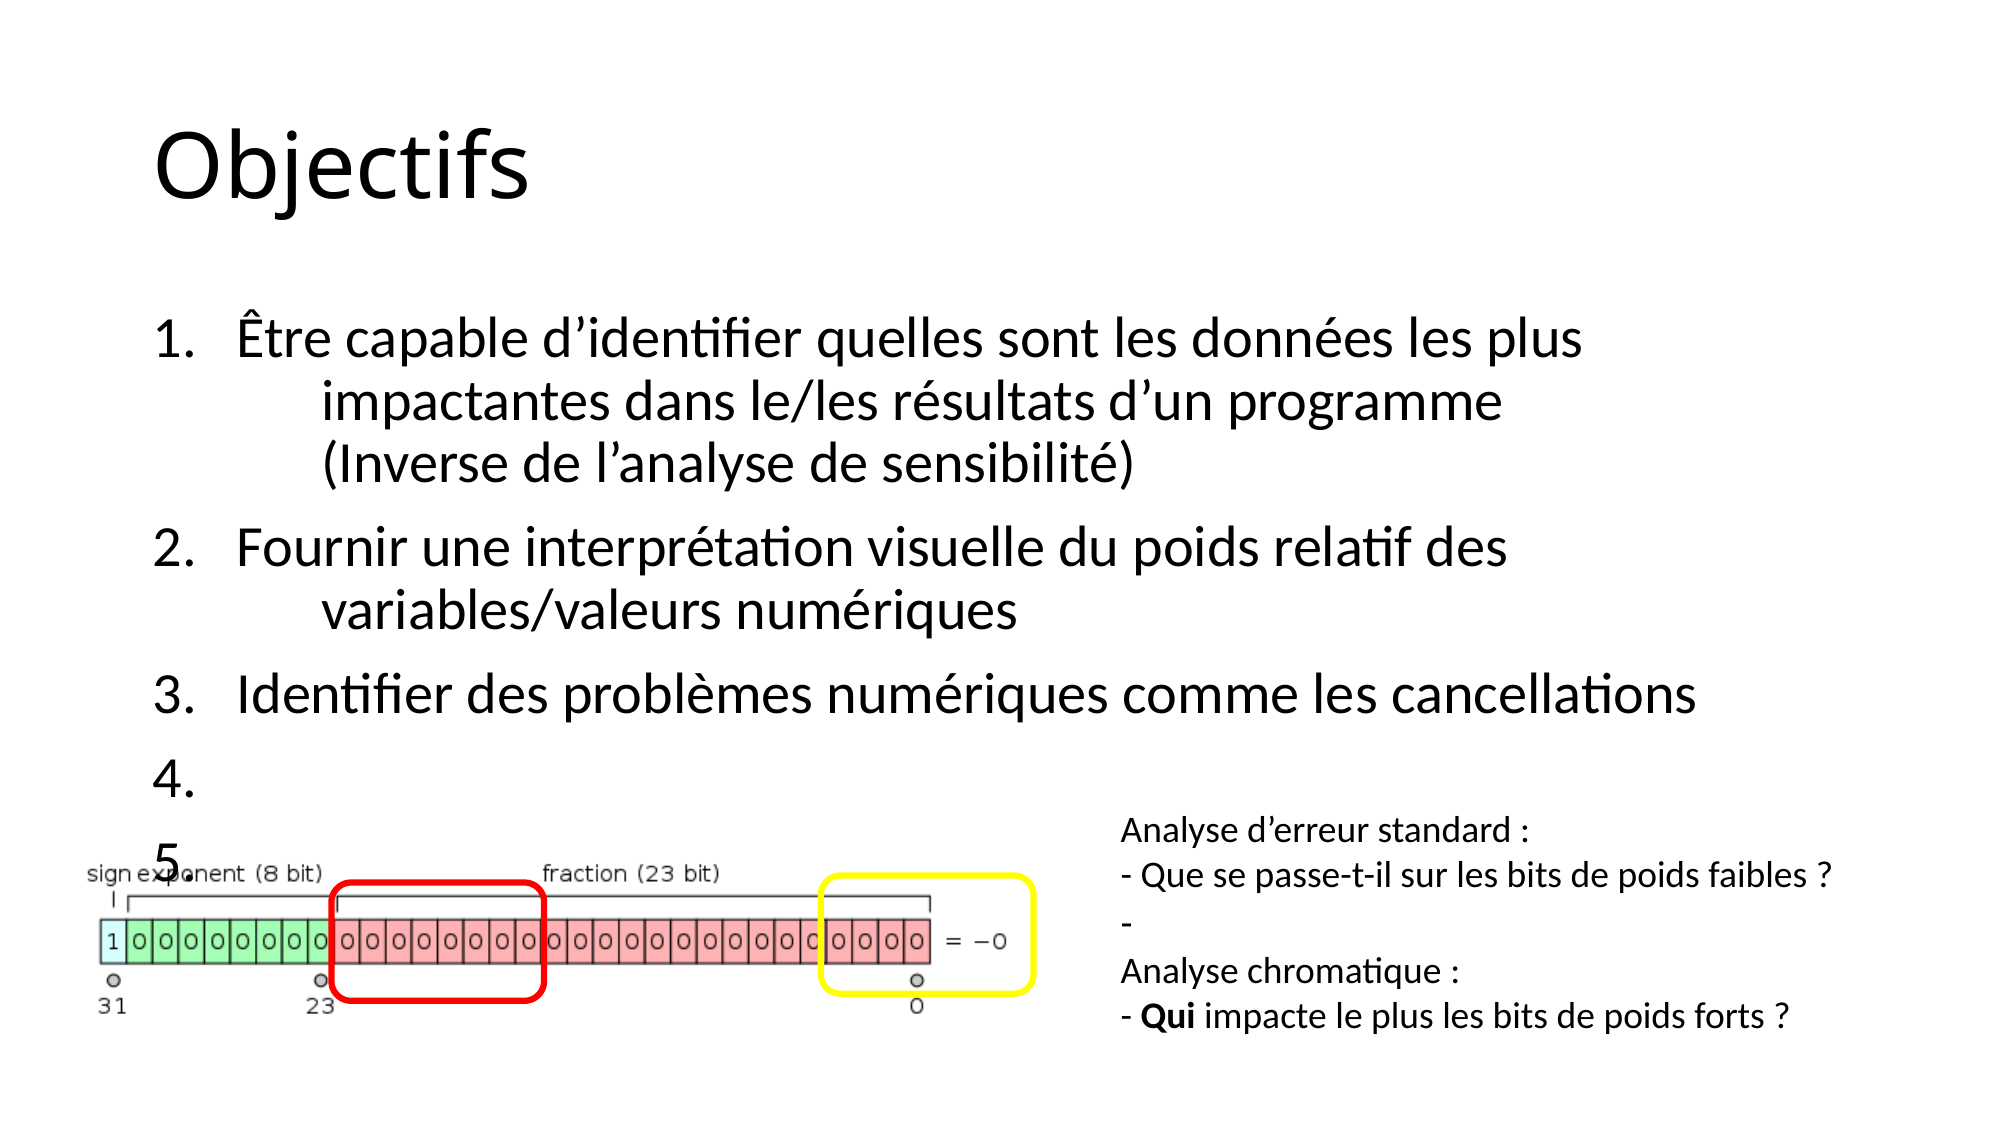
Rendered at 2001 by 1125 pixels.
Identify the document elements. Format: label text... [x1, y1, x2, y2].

picture [71, 833, 1072, 1036]
title Objectifs [137, 59, 1863, 278]
text_box Analyse d’erreur standard : - Que se passe-t-il sur les bits de poids faibles ? Analyse chromatique : - Qui impacte le plus les bits de poids forts ? [1105, 797, 1985, 1086]
list Être capable d’identifier quelles sont les données les plus impactantes dans le/les résultats d’un programme (Inverse de l’analyse de sensibilité) Fournir une interprétation visuelle du poids relatif des variables/valeurs numériques Identifier des problèmes numériques comme les cancellations [137, 299, 1863, 1014]
